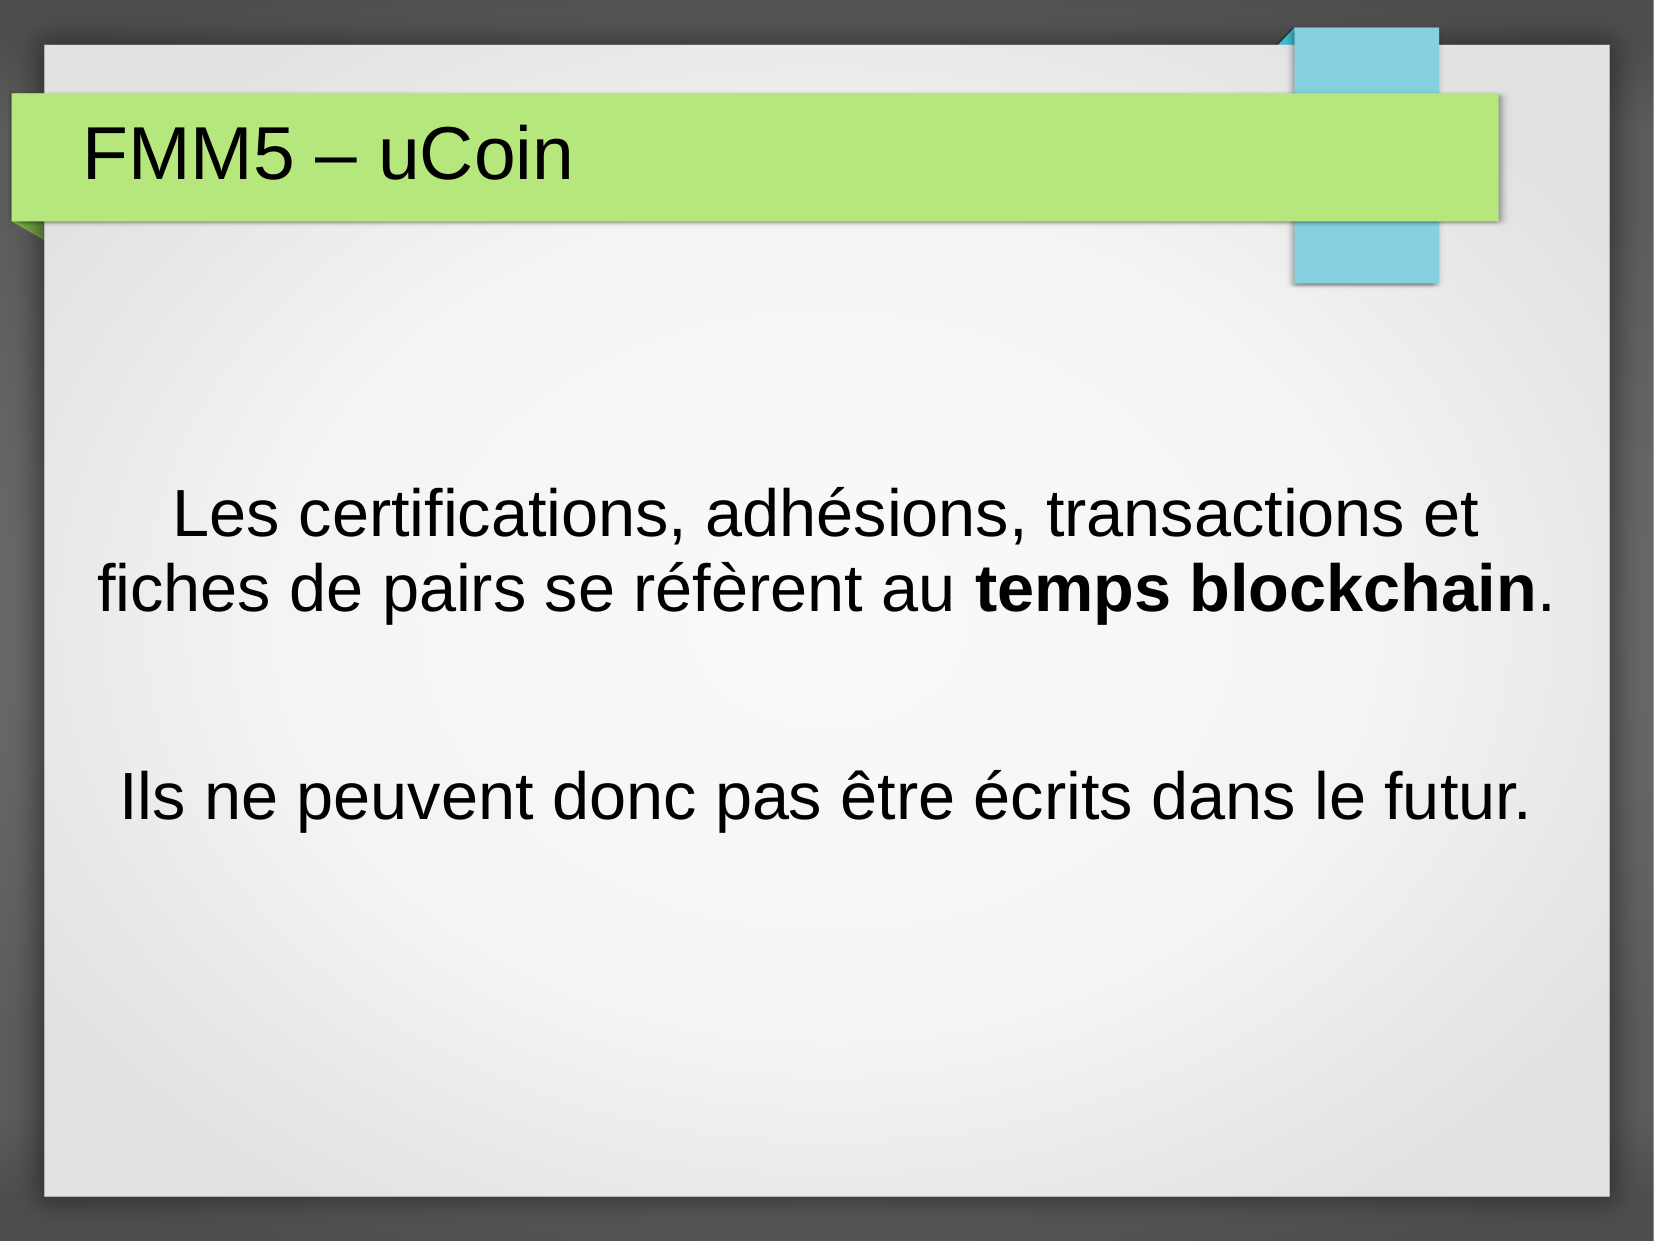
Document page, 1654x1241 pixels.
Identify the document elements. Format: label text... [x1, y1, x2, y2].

title FMM5 – uCoin [82, 94, 1264, 213]
picture [0, 0, 1654, 1241]
list Les certifications, adhésions, transactions et fiches de pairs se réfèrent au temps blockchain. Ils ne peuvent donc pas être écrits dans le futur. [82, 295, 1571, 1015]
